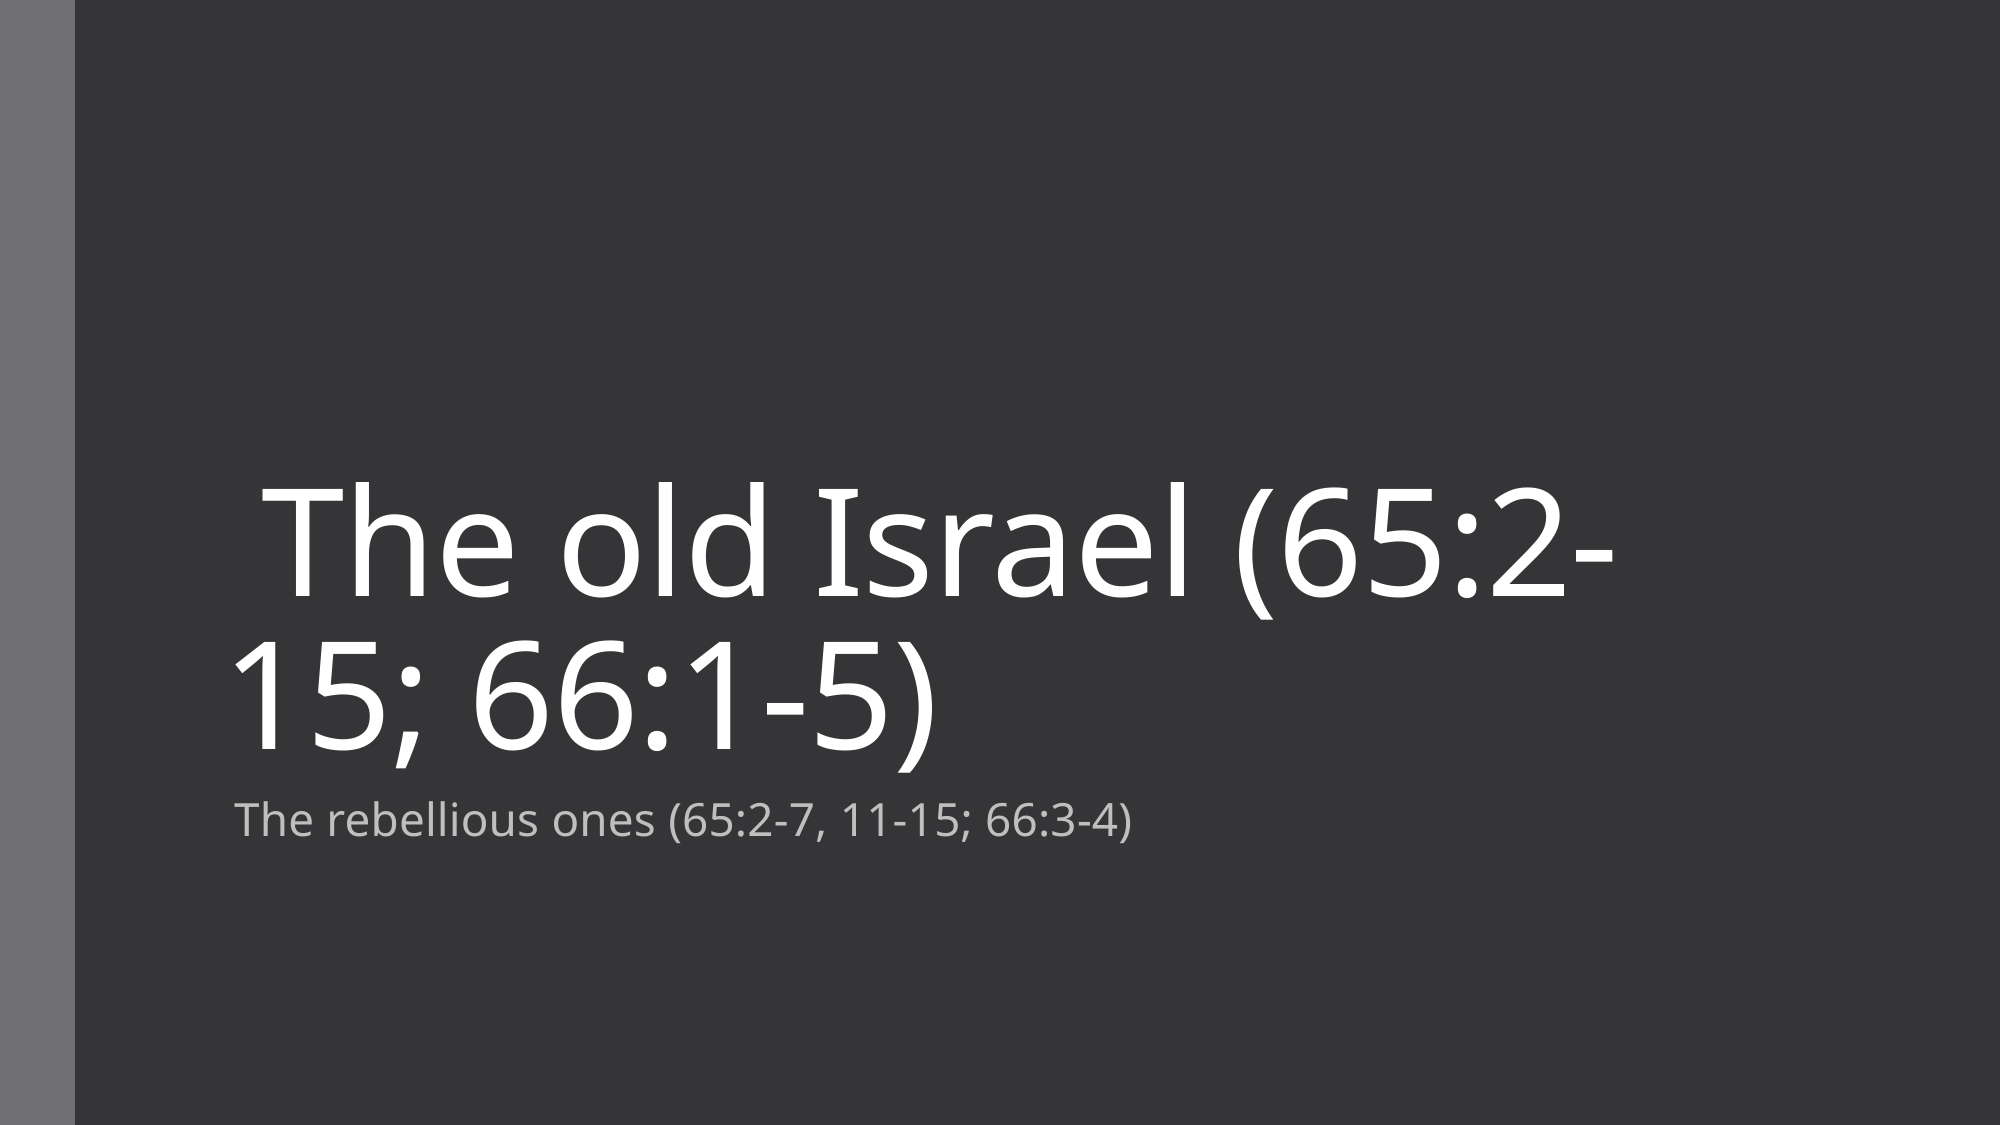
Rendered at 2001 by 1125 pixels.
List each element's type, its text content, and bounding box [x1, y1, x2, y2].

title The old Israel (65:2-15; 66:1-5) [206, 124, 1752, 787]
subtitle The rebellious ones (65:2-7, 11-15; 66:3-4) [206, 787, 1752, 1066]
